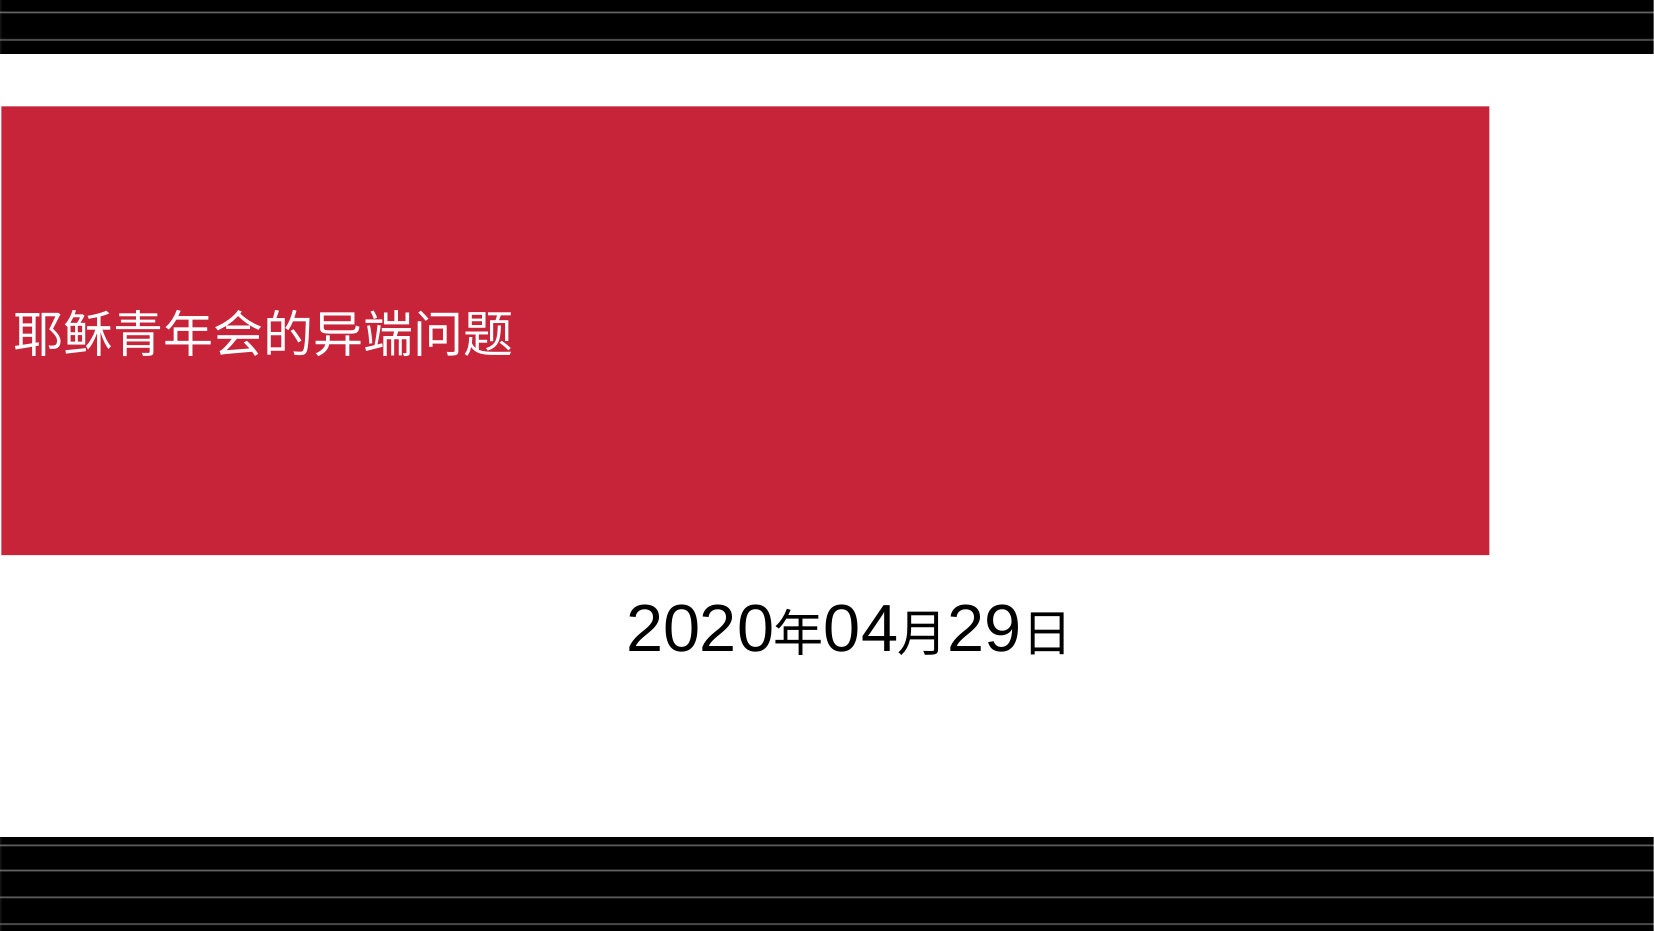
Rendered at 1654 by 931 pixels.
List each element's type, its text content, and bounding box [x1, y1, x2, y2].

title 耶稣青年会的异端问题 [1, 106, 1490, 556]
picture [0, 837, 1654, 931]
picture [0, 0, 1654, 54]
subtitle 2020年04月29日 [625, 590, 1489, 804]
